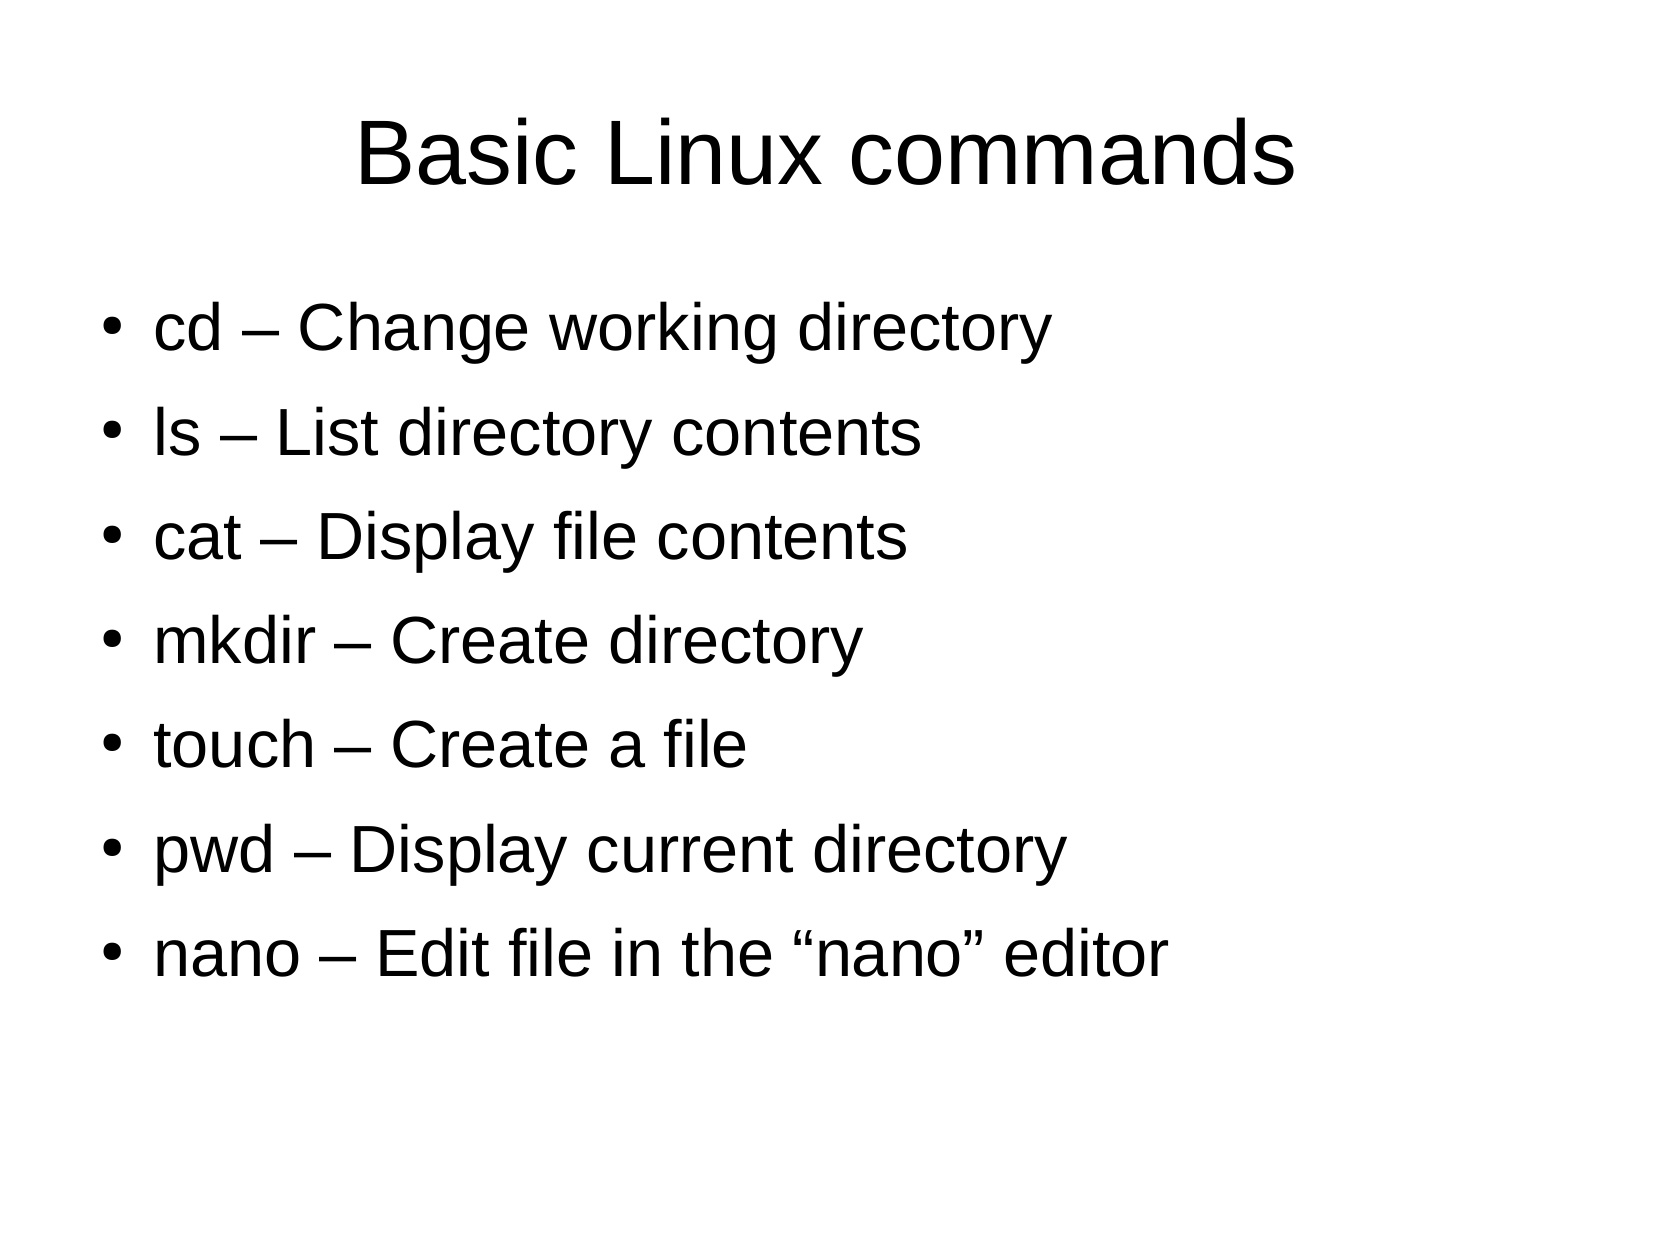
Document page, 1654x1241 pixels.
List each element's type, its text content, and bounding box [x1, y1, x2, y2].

title Basic Linux commands [82, 49, 1571, 257]
list cd – Change working directory ls – List directory contents cat – Display file contents mkdir – Create directory touch – Create a file pwd – Display current directory nano – Edit file in the “nano” editor [82, 290, 1571, 1010]
